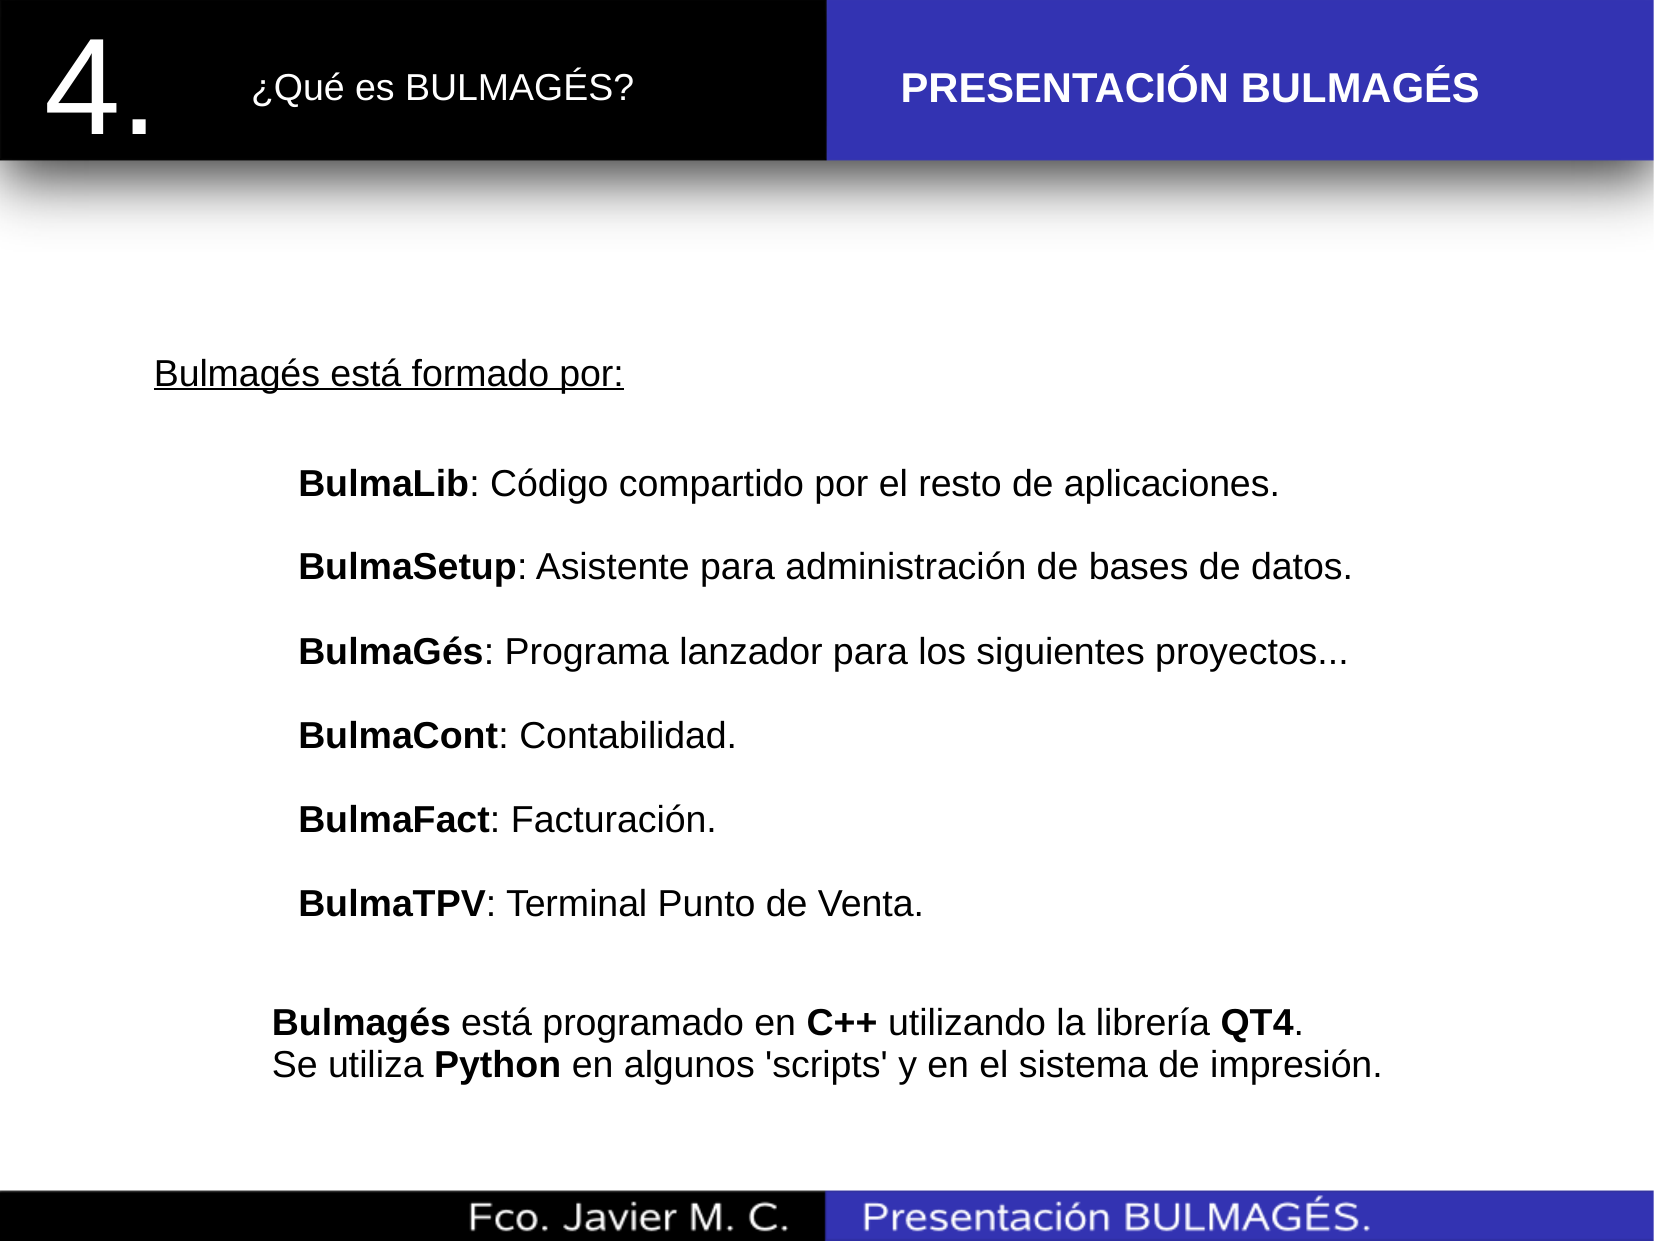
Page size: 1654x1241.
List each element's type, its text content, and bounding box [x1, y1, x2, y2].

text_box ¿Qué es BULMAGÉS? [236, 59, 798, 148]
text_box Bulmagés está programado en C++ utilizando la librería QT4. Se utiliza Python en algunos 'scripts' y en el sistema de impresión. [257, 993, 1399, 1093]
text_box <número>. [29, 2, 237, 325]
text_box BulmaLib: Código compartido por el resto de aplicaciones. BulmaSetup: Asistente para administración de bases de datos. BulmaGés: Programa lanzador para los siguientes proyectos... BulmaCont: Contabilidad. BulmaFact: Facturación. BulmaTPV: Terminal Punto de Venta. [273, 454, 1536, 932]
text_box Bulmagés está formado por: [139, 344, 640, 402]
picture [0, 0, 1654, 1241]
text_box PRESENTACIÓN BULMAGÉS [885, 56, 1595, 119]
